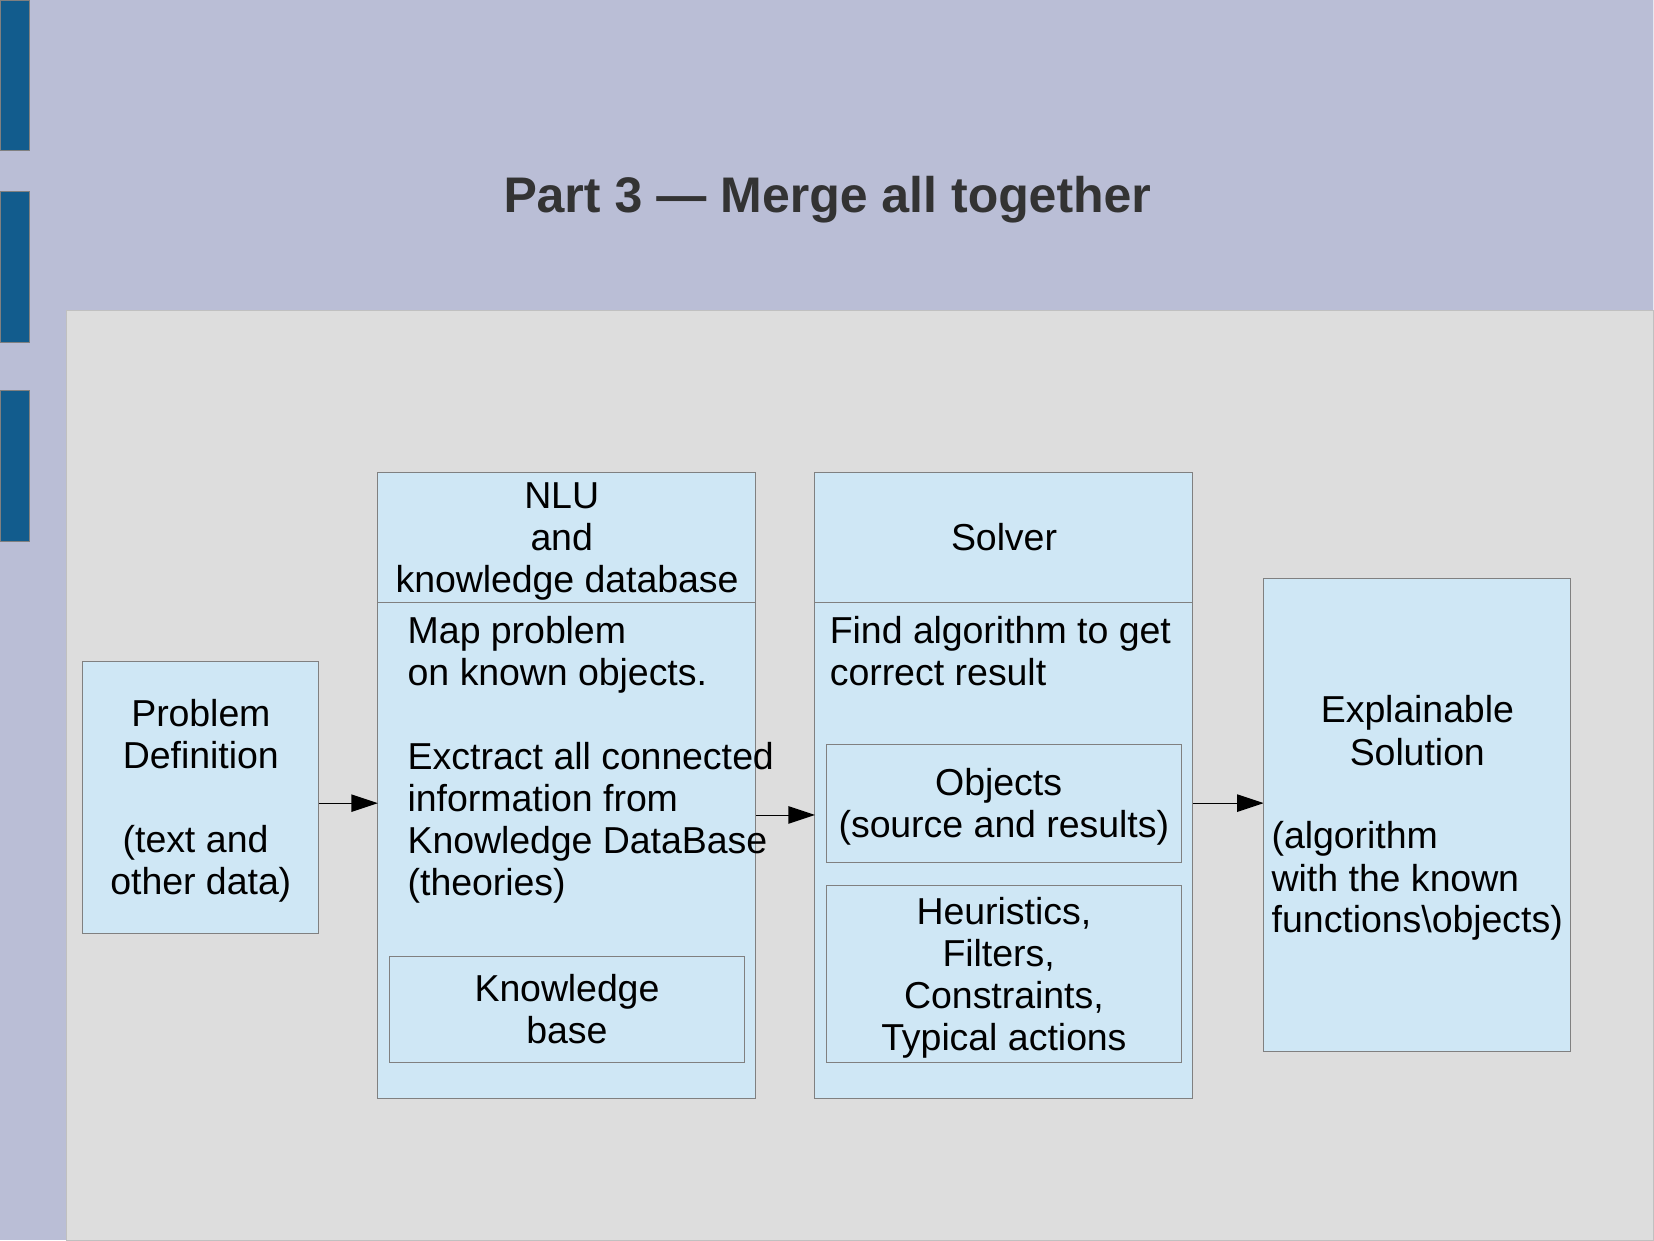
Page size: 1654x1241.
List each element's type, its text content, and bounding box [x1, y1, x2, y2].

text_box Heuristics, Filters, Constraints, Typical actions [826, 885, 1182, 1063]
title Part 3 — Merge all together [121, 91, 1534, 299]
text_box Explainable Solution (algorithm with the known functions\objects) [1263, 578, 1571, 1052]
text_box Knowledge base [389, 956, 745, 1063]
text_box Map problem on known objects. Exctract all connected information from Knowledge DataBase (theories) [377, 602, 756, 1099]
text_box Problem Definition (text and other data) [82, 661, 319, 934]
text_box Solver [814, 472, 1193, 602]
text_box Objects (source and results) [826, 744, 1182, 863]
text_box Find algorithm to get correct result [814, 602, 1193, 1099]
text_box NLU and knowledge database [377, 472, 756, 602]
